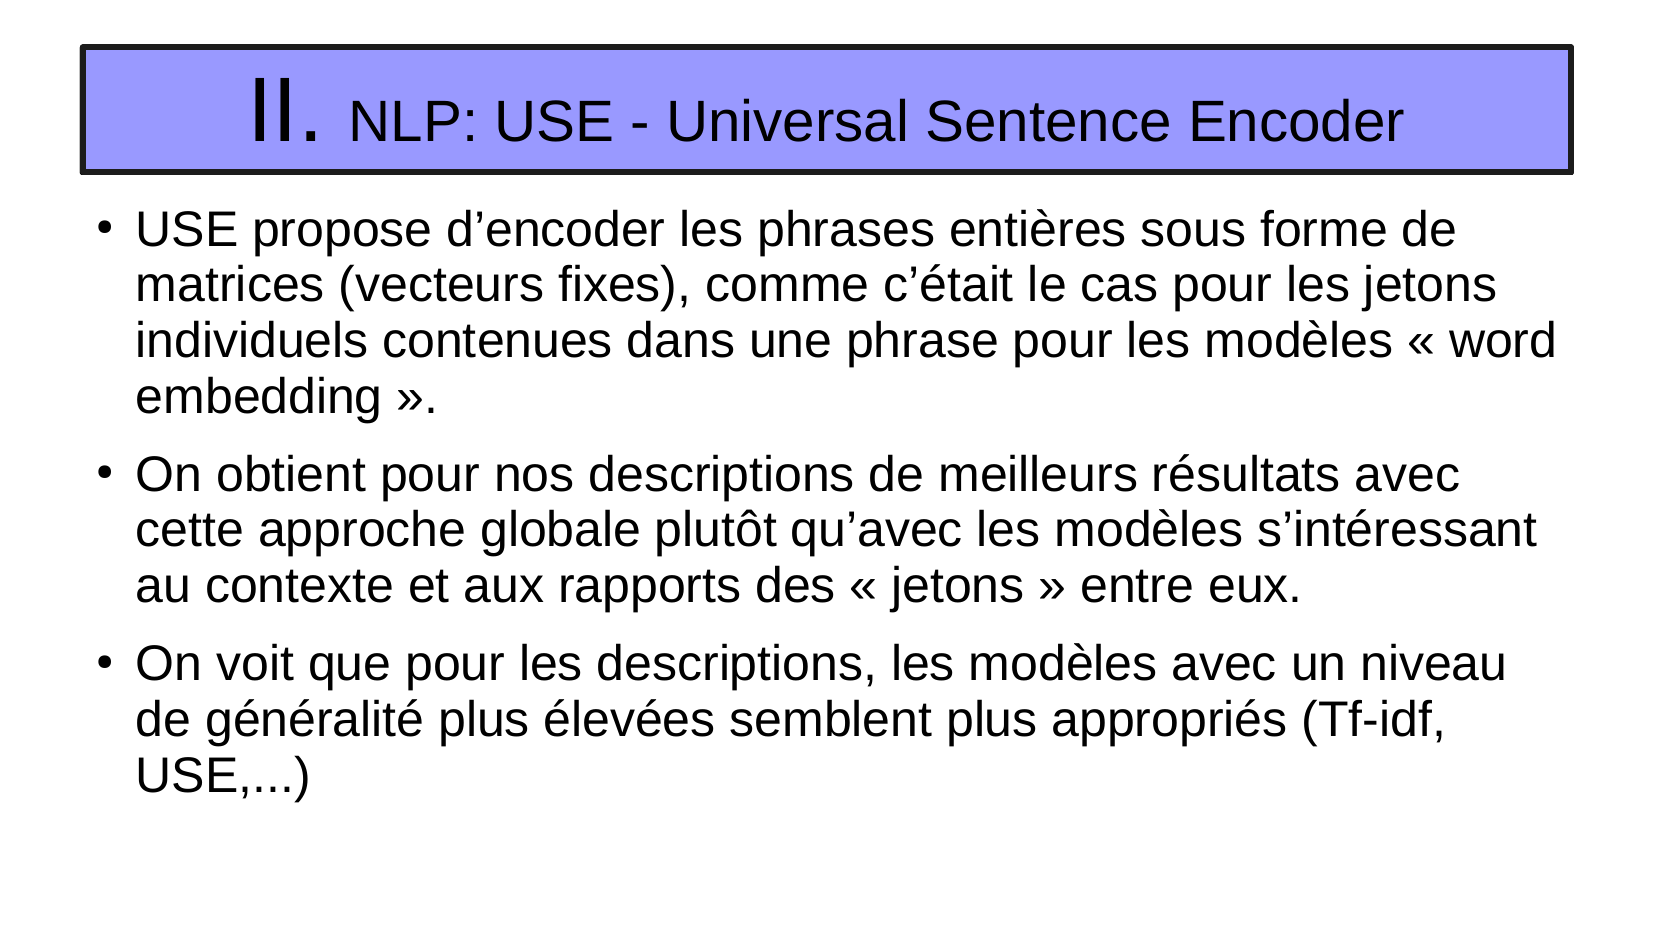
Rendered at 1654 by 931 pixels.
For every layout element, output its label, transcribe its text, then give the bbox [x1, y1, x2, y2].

list USE propose d’encoder les phrases entières sous forme de matrices (vecteurs fixes), comme c’était le cas pour les jetons individuels contenues dans une phrase pour les modèles « word embedding ». On obtient pour nos descriptions de meilleurs résultats avec cette approche globale plutôt qu’avec les modèles s’intéressant au contexte et aux rapports des « jetons » entre eux. On voit que pour les descriptions, les modèles avec un niveau de généralité plus élevées semblent plus appropriés (Tf-idf, USE,...) [82, 200, 1571, 851]
title II. NLP: USE - Universal Sentence Encoder [82, 47, 1571, 172]
